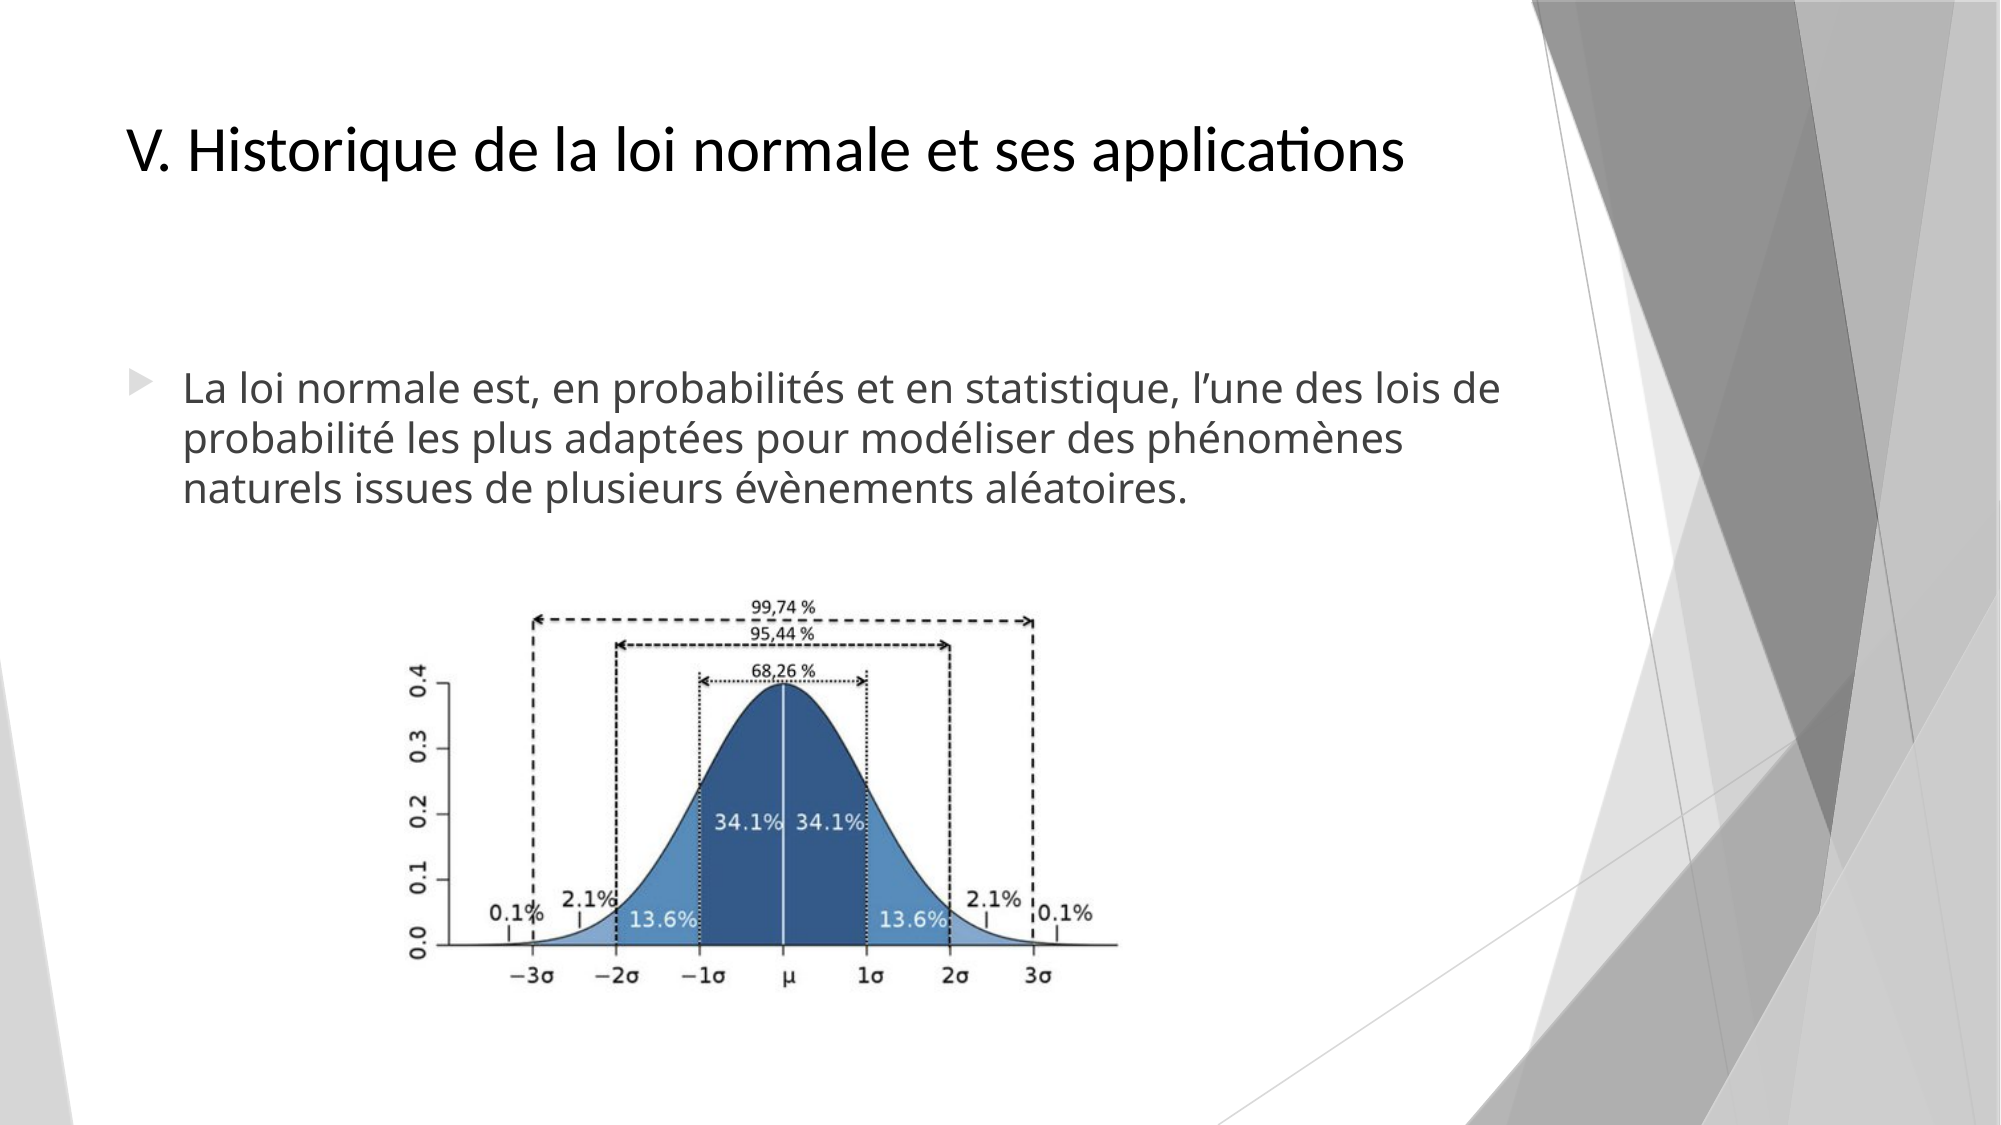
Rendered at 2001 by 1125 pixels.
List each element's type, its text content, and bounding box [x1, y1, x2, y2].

list La loi normale est, en probabilités et en statistique, l’une des lois de probabilité les plus adaptées pour modéliser des phénomènes naturels issues de plusieurs évènements aléatoires. [111, 354, 1522, 992]
title V. Historique de la loi normale et ses applications [111, 99, 1522, 317]
picture [404, 589, 1123, 994]
